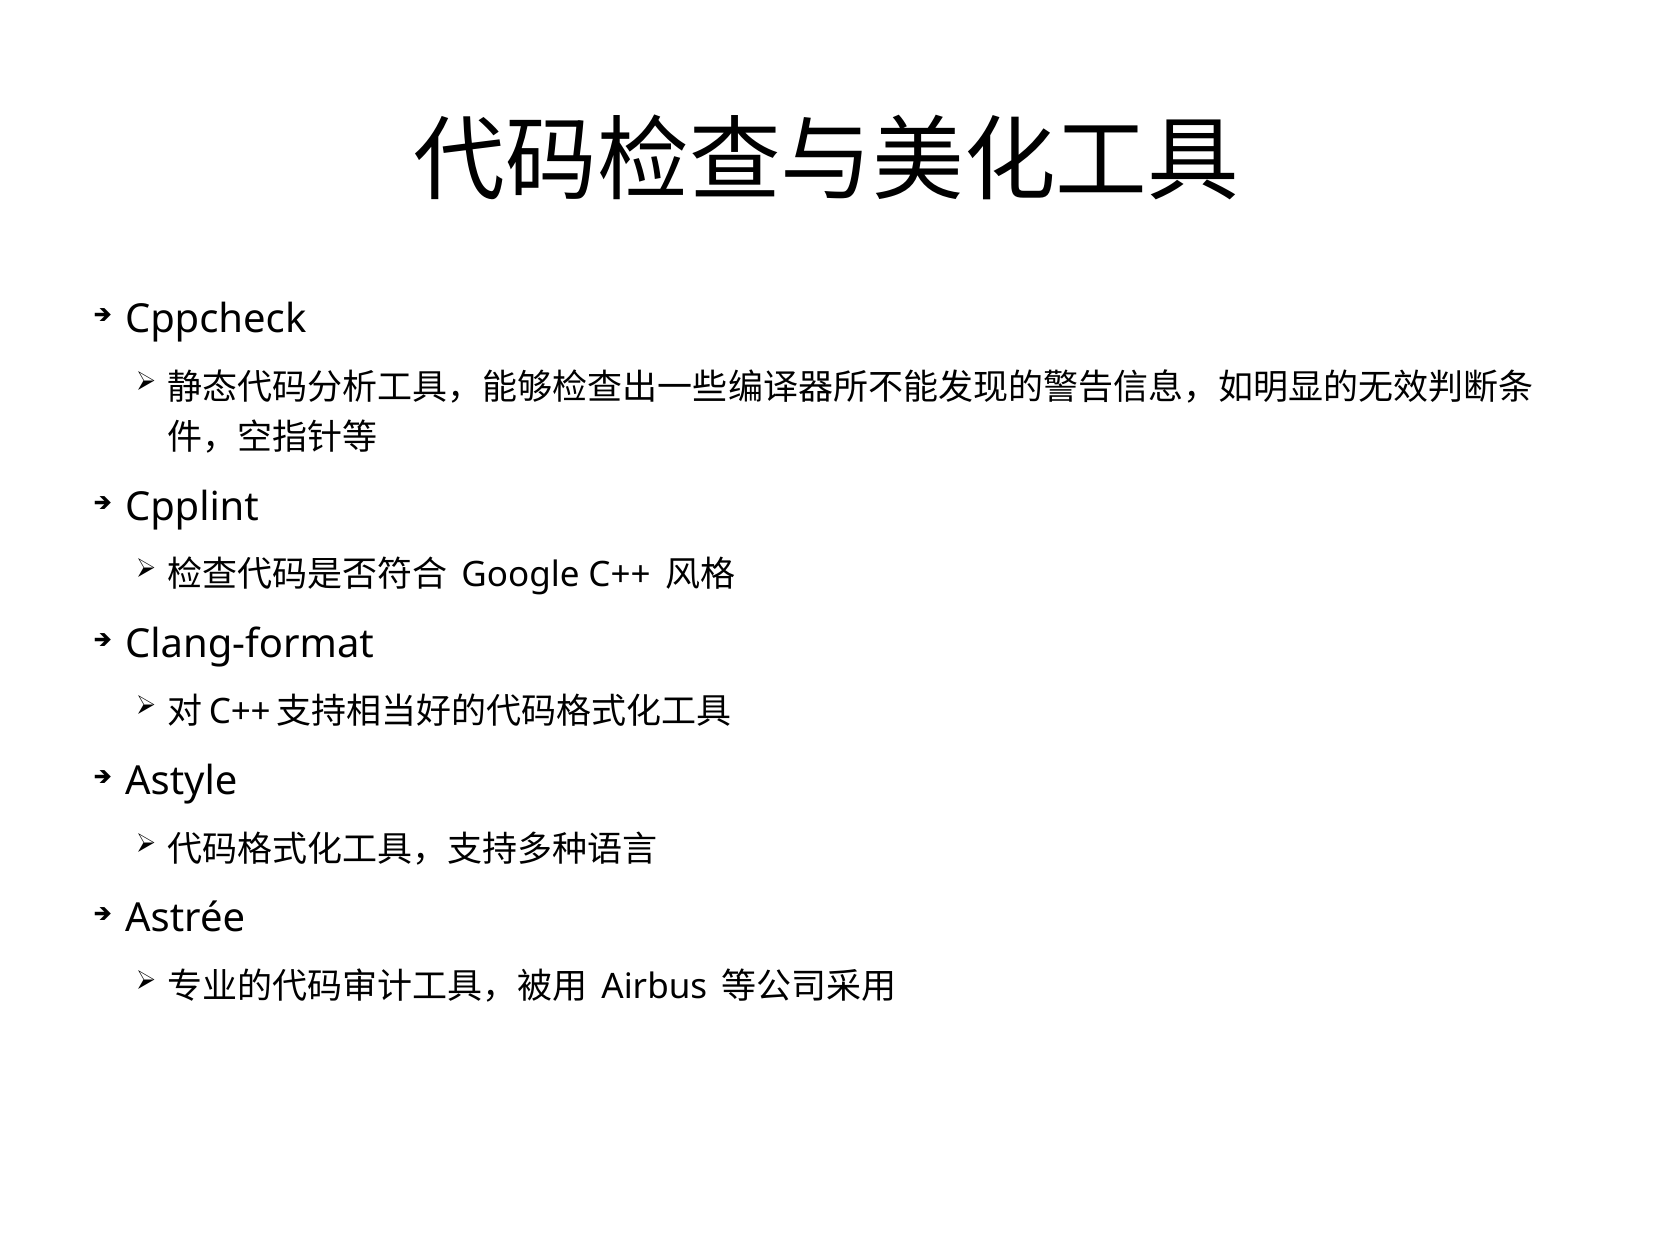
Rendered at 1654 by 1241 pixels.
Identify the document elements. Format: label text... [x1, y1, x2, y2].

title 代码检查与美化工具 [82, 49, 1571, 257]
list Cppcheck 静态代码分析工具，能够检查出一些编译器所不能发现的警告信息，如明显的无效判断条件，空指针等 Cpplint 检查代码是否符合 Google C++ 风格 Clang-format 对C++支持相当好的代码格式化工具 Astyle 代码格式化工具，支持多种语言 Astrée 专业的代码审计工具，被用 Airbus 等公司采用 [82, 290, 1571, 1010]
